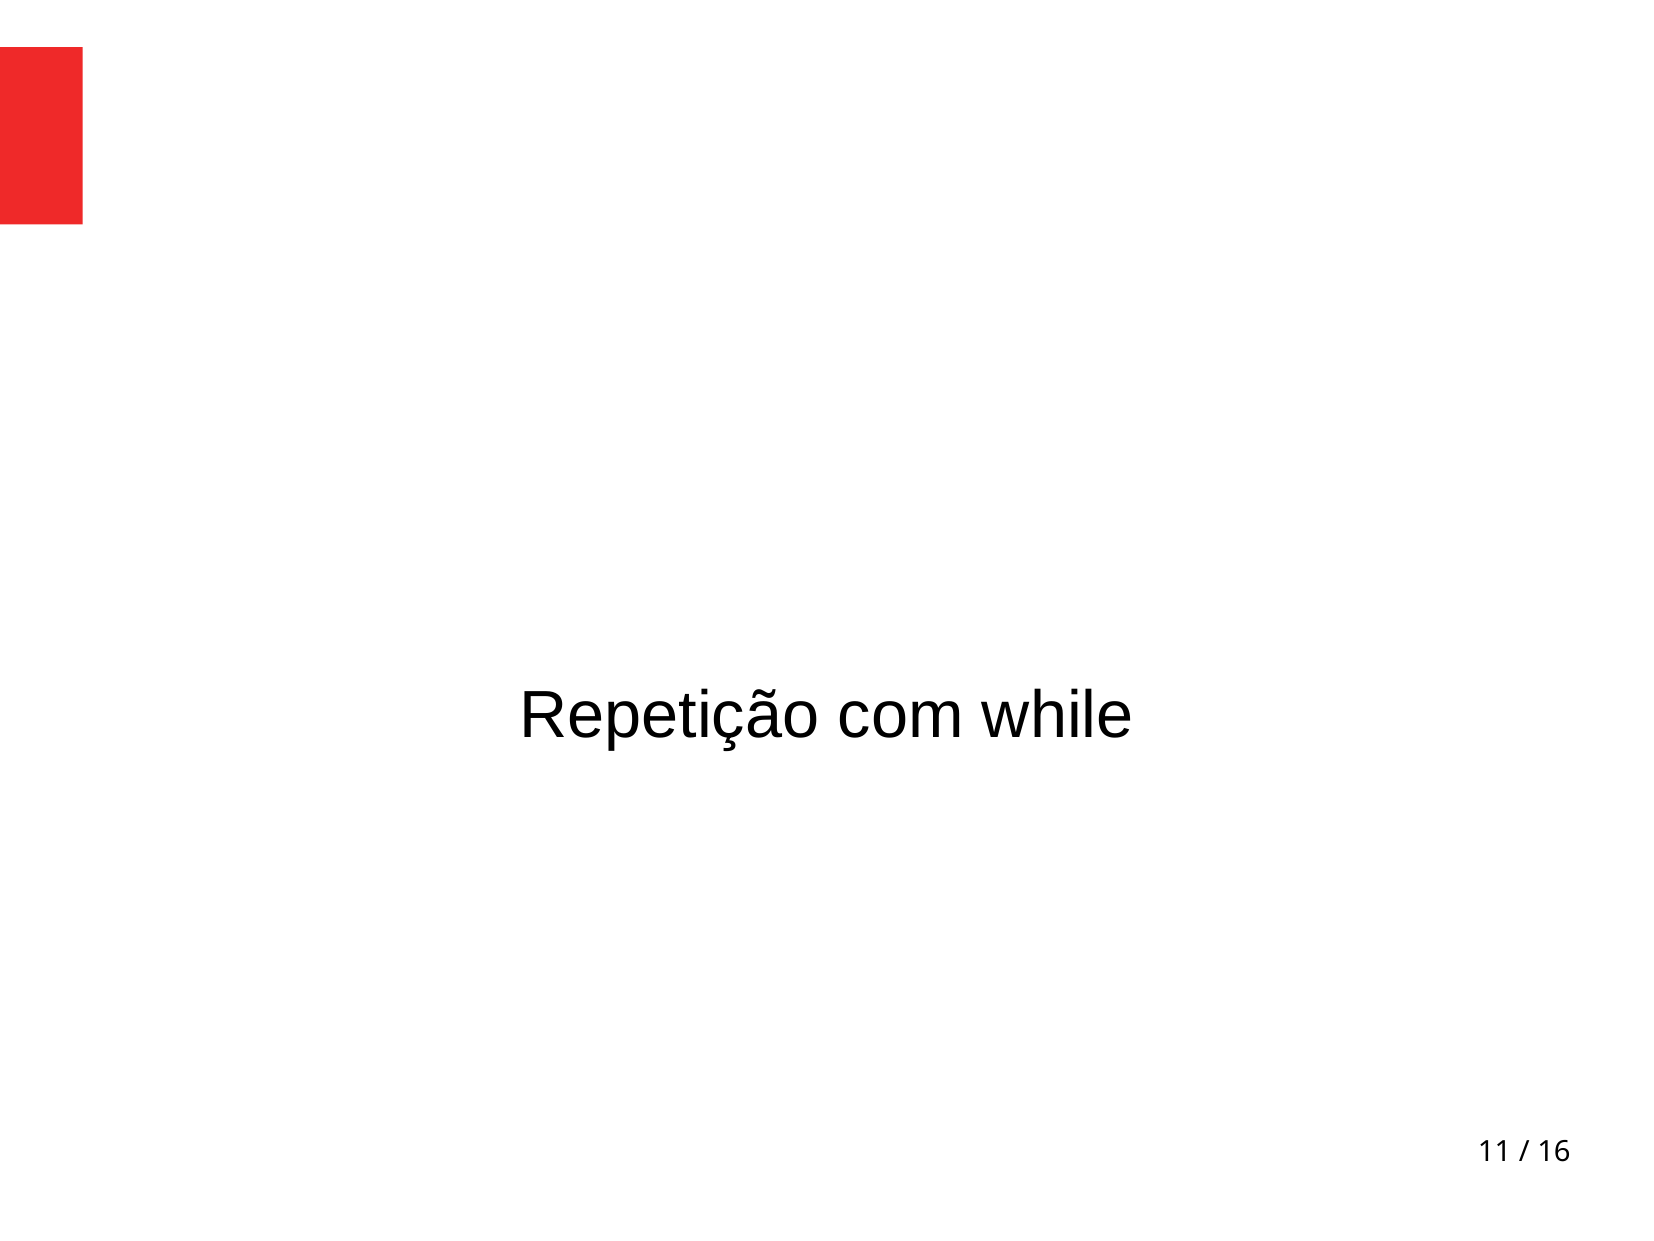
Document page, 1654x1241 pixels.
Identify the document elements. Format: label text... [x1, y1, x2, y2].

subtitle Repetição com while [118, 354, 1536, 1074]
